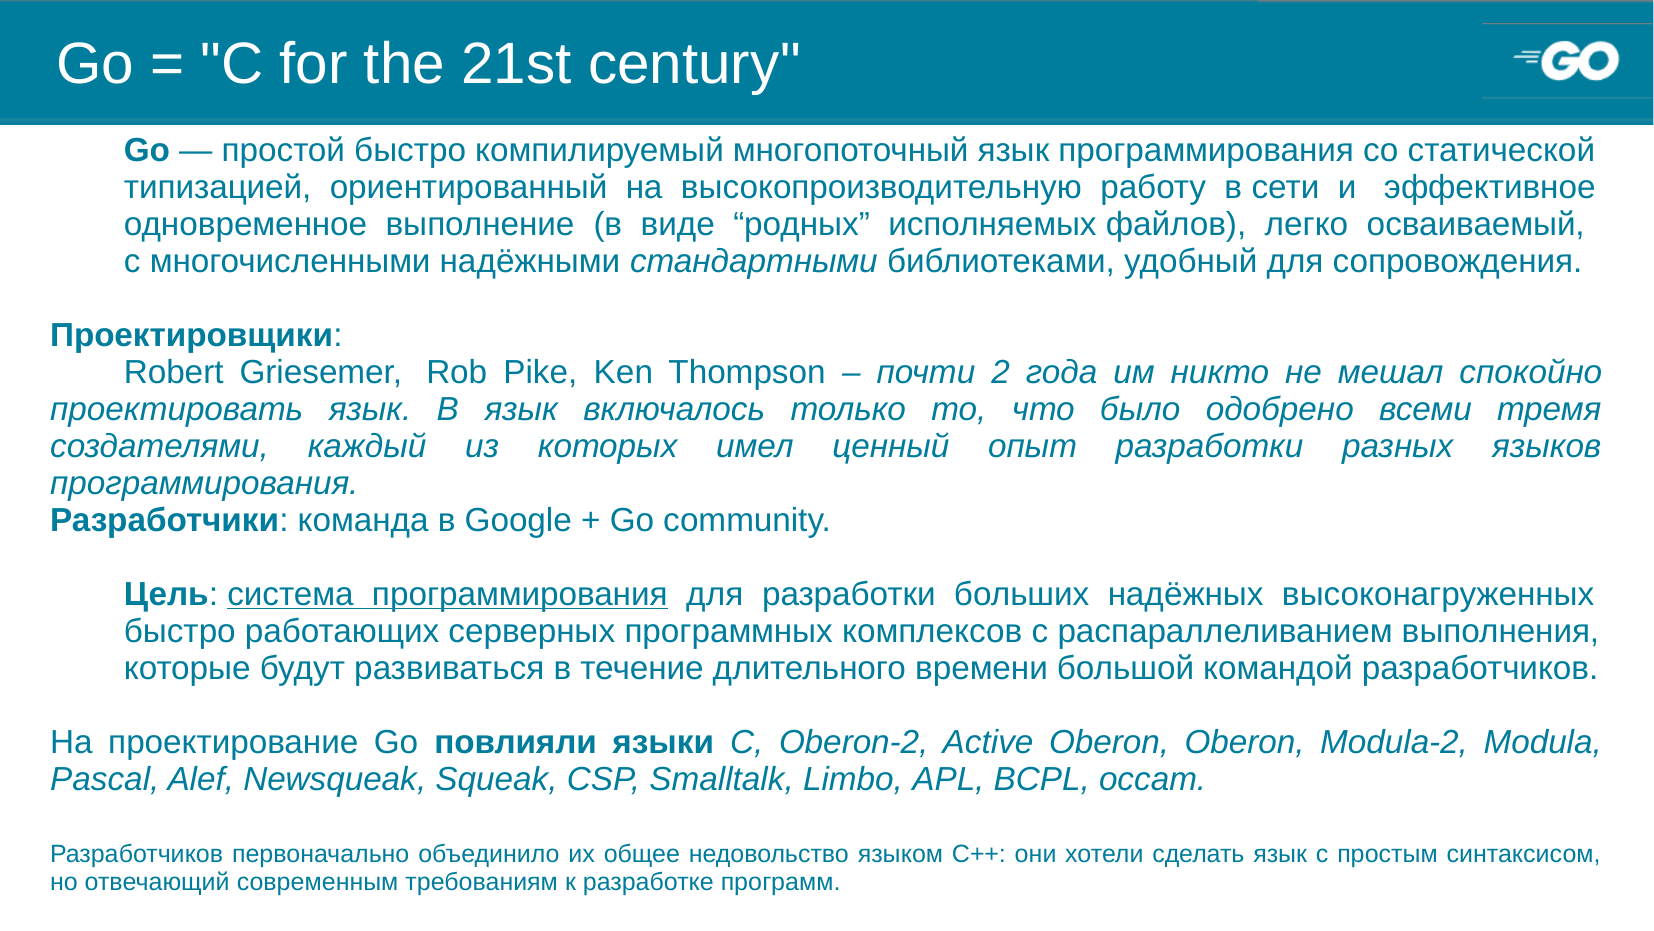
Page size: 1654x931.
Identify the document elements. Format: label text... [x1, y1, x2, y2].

text_box Go — простой быстро компилируемый многопоточный язык программирования со статической типизацией, ориентированный на высокопроизводительную работу в сети и эффективное одновременное выполнение (в виде “родных” исполняемых файлов), легко осваиваемый, с многочисленными надёжными стандартными библиотеками, удобный для сопровождения. Проектировщики: Robert Griesemer, Rob Pike, Ken Thompson – почти 2 года им никто не мешал спокойно проектировать язык. В язык включалось только то, что было одобрено всеми тремя создателями, каждый из которых имел ценный опыт разработки разных языков программирования. Разработчики: команда в Google + Go community. Цель: система программирования для разработки больших надёжных высоконагруженных быстро работающих серверных программных комплексов с распараллеливанием выполнения, которые будут развиваться в течение длительного времени большой командой разработчиков. На проектирование Go повлияли языки C, Oberon-2, Active Oberon, Oberon, Modula-2, Modula, Pascal, Alef, Newsqueak, Squeak, CSP, Smalltalk, Limbo, APL, BCPL, occam. Разработчиков первоначально объединило их общее недовольство языком C++: они хотели сделать язык с простым синтаксисом, но отвечающий современным требованиям к разработке программ. [35, 124, 1619, 904]
picture [1542, 41, 1619, 81]
text_box Go = "C for the 21st century" [41, 23, 1495, 104]
